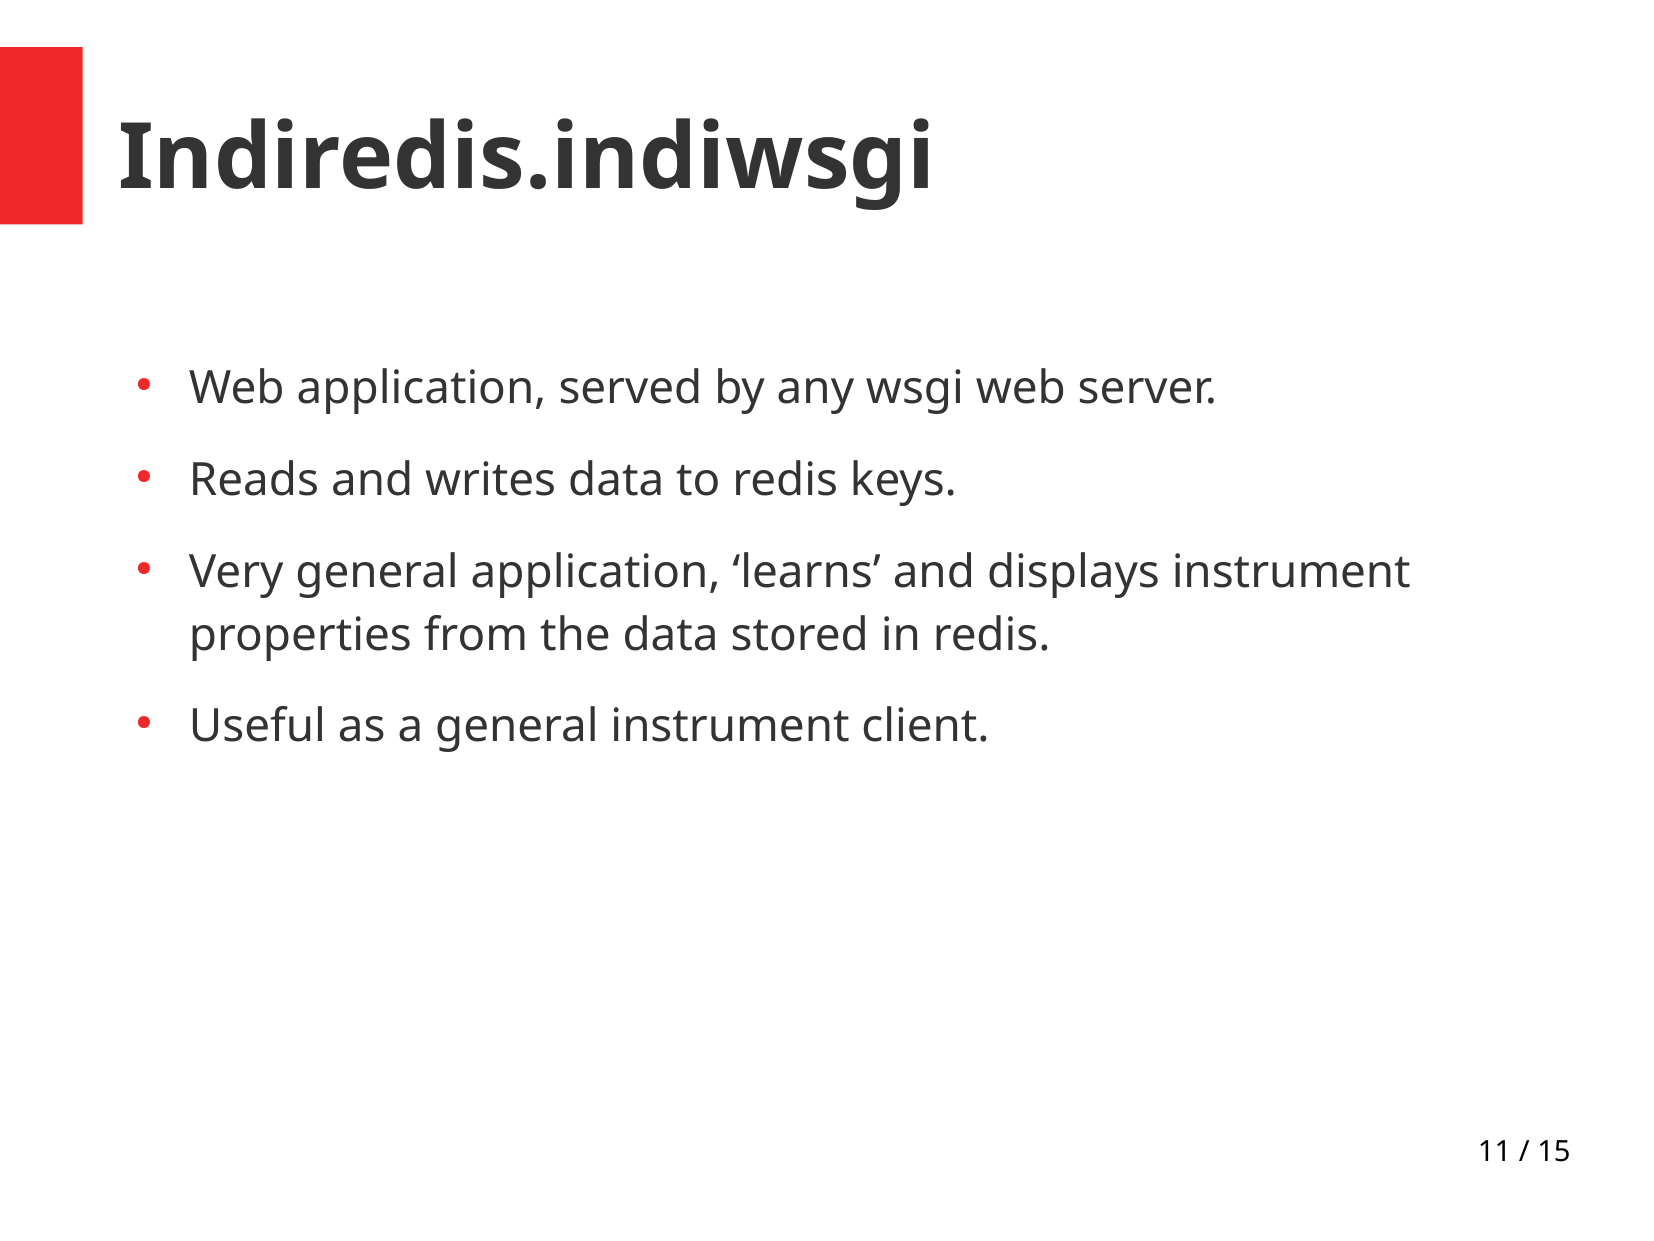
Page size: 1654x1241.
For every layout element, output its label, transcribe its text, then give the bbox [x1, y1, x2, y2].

list Web application, served by any wsgi web server. Reads and writes data to redis keys. Very general application, ‘learns’ and displays instrument properties from the data stored in redis. Useful as a general instrument client. [118, 354, 1536, 969]
title Indiredis.indiwsgi [118, 49, 1571, 257]
